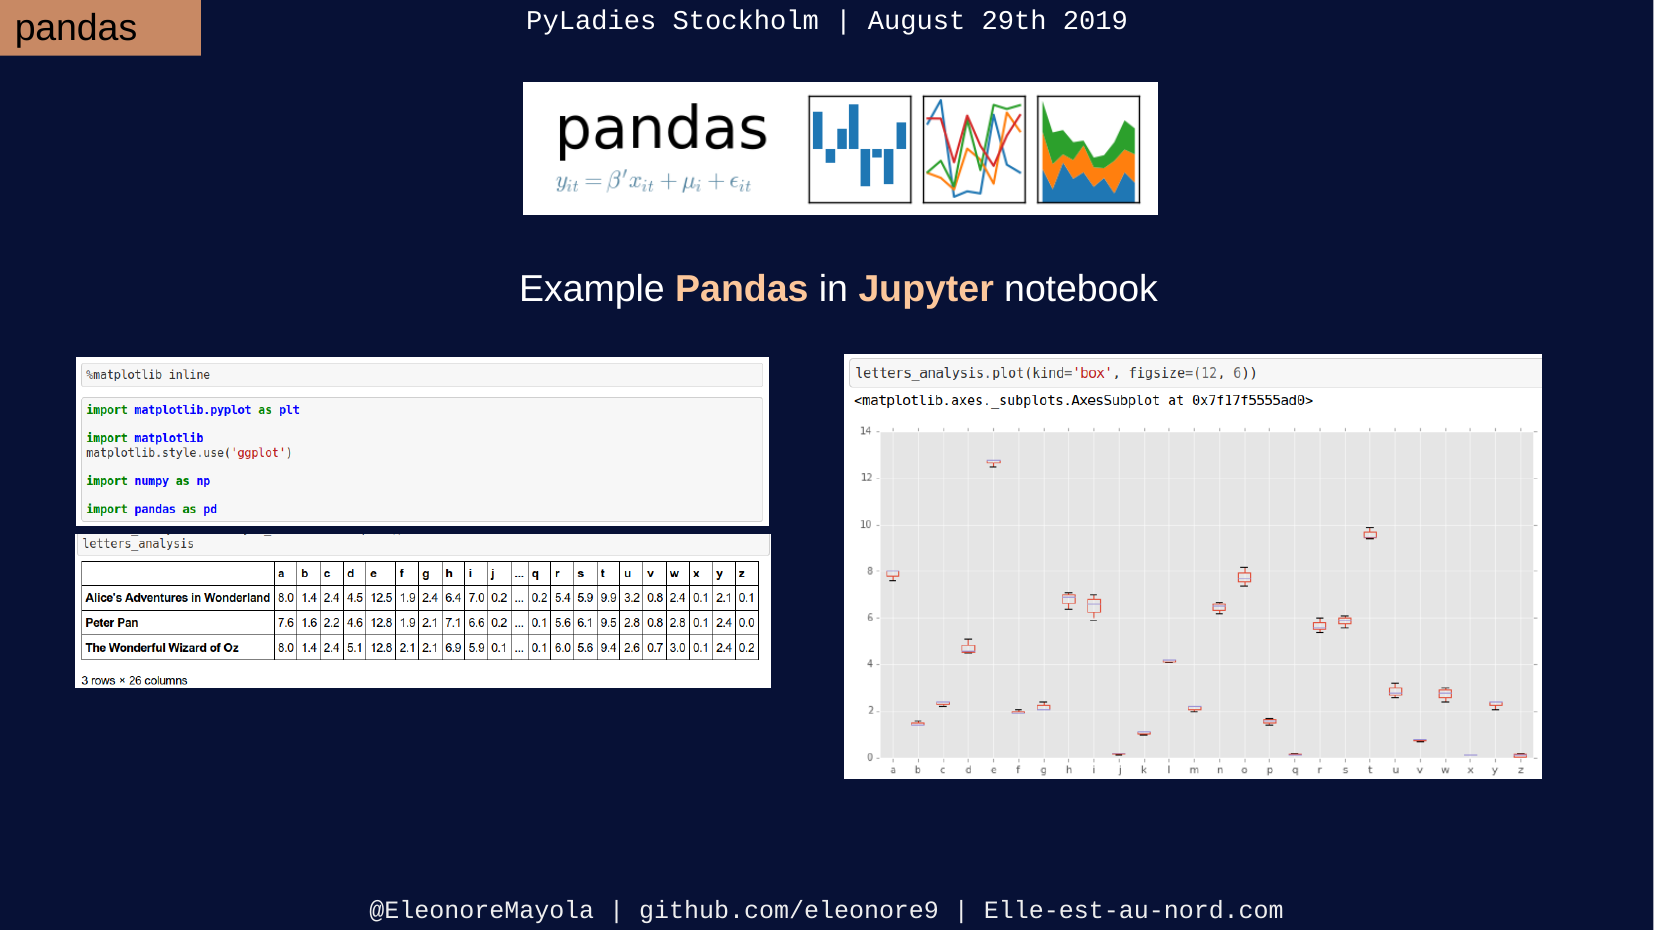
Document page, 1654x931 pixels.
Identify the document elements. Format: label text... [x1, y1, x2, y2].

picture [523, 82, 1158, 215]
text_box PyLadies Stockholm | August 29th 2019 [265, 0, 1388, 60]
text_box Example Pandas in Jupyter notebook [372, 259, 1306, 317]
picture [844, 354, 1542, 780]
text_box pandas [0, 0, 201, 56]
picture [75, 534, 771, 688]
text_box @EleonoreMayola | github.com/eleonore9 | Elle-est-au-nord.com [295, 862, 1359, 931]
picture [76, 357, 769, 526]
